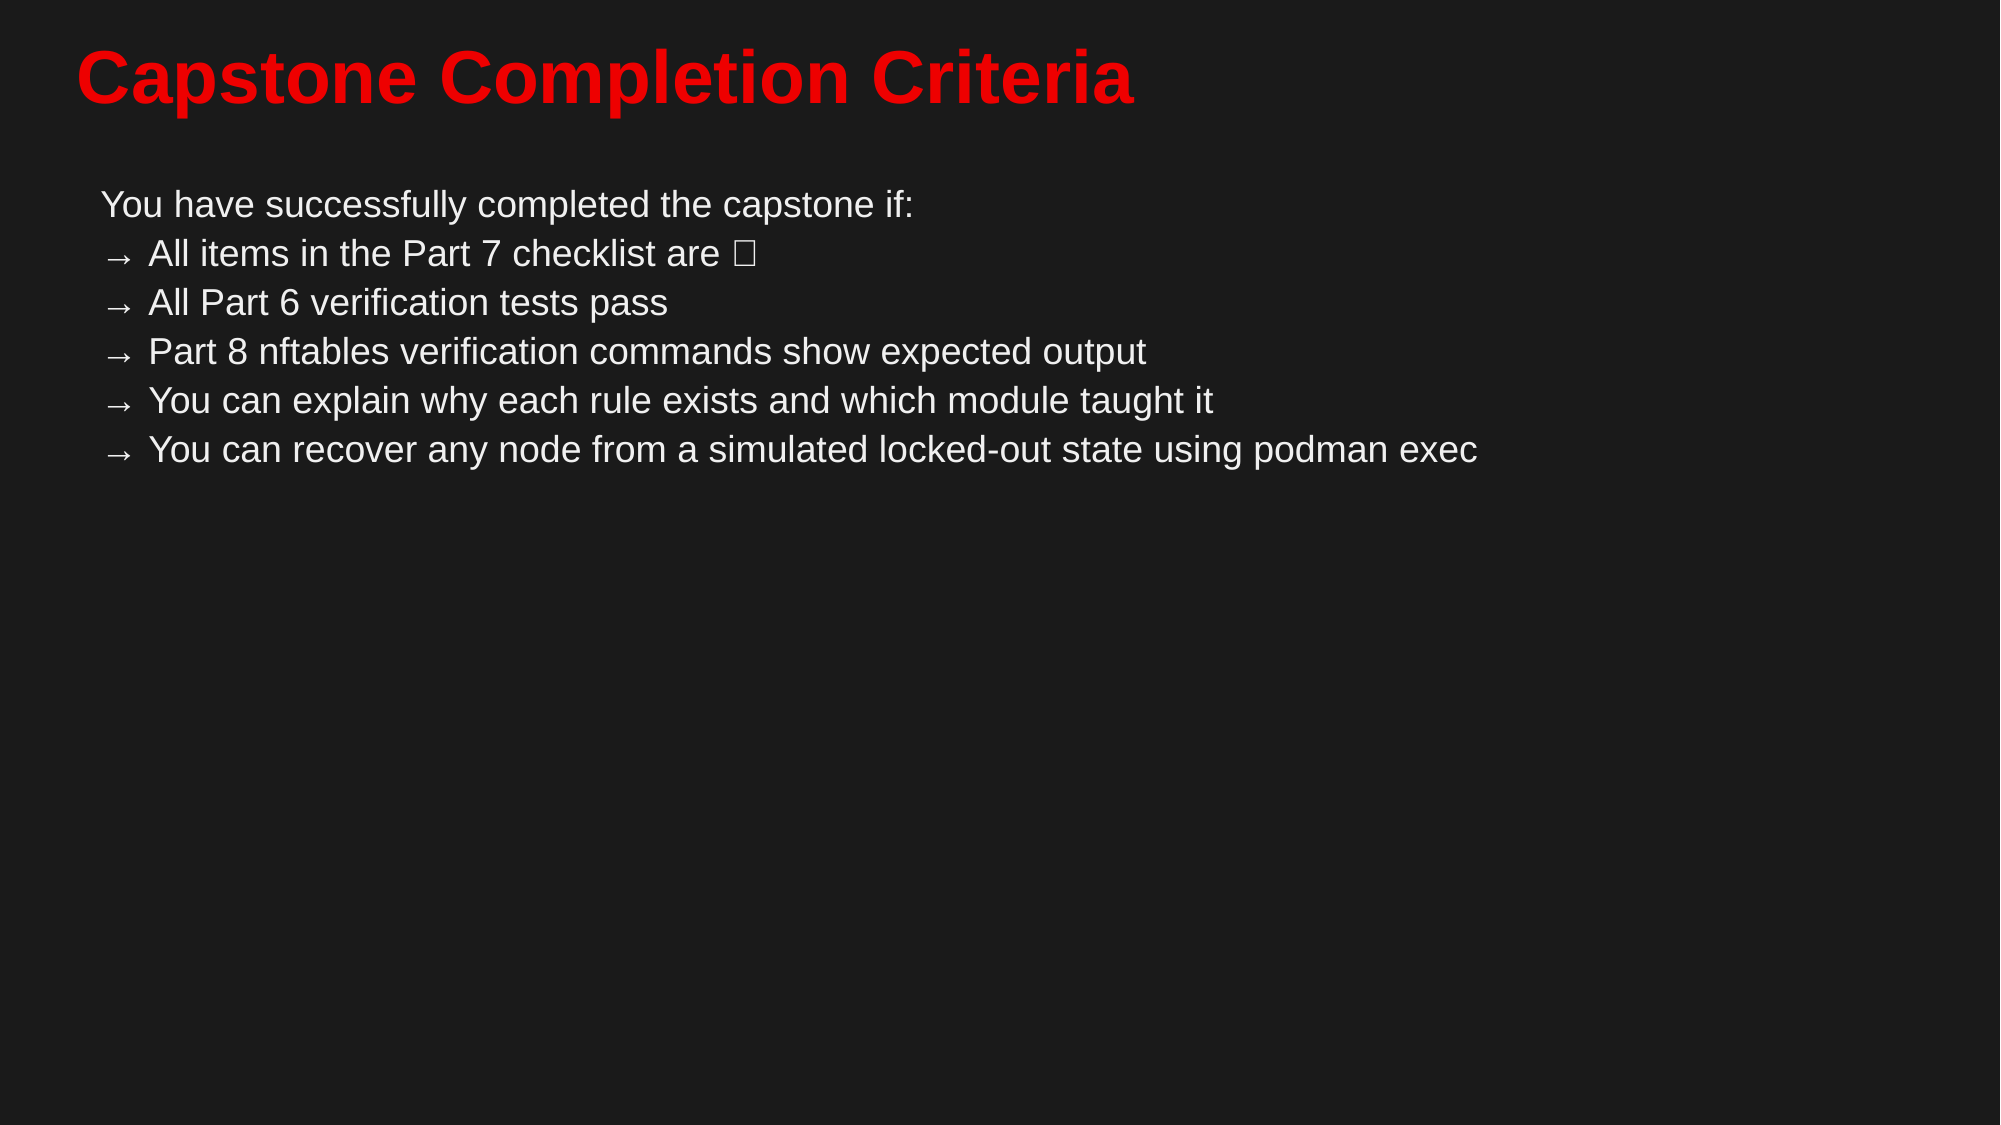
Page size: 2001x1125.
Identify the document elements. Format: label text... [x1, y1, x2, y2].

text_box You have successfully completed the capstone if: → All items in the Part 7 checklist are ✅ → All Part 6 verification tests pass → Part 8 nftables verification commands show expected output → You can explain why each rule exists and which module taught it → You can recover any node from a simulated locked-out state using podman exec [59, 171, 1942, 1087]
text_box Capstone Completion Criteria [59, 23, 1942, 154]
